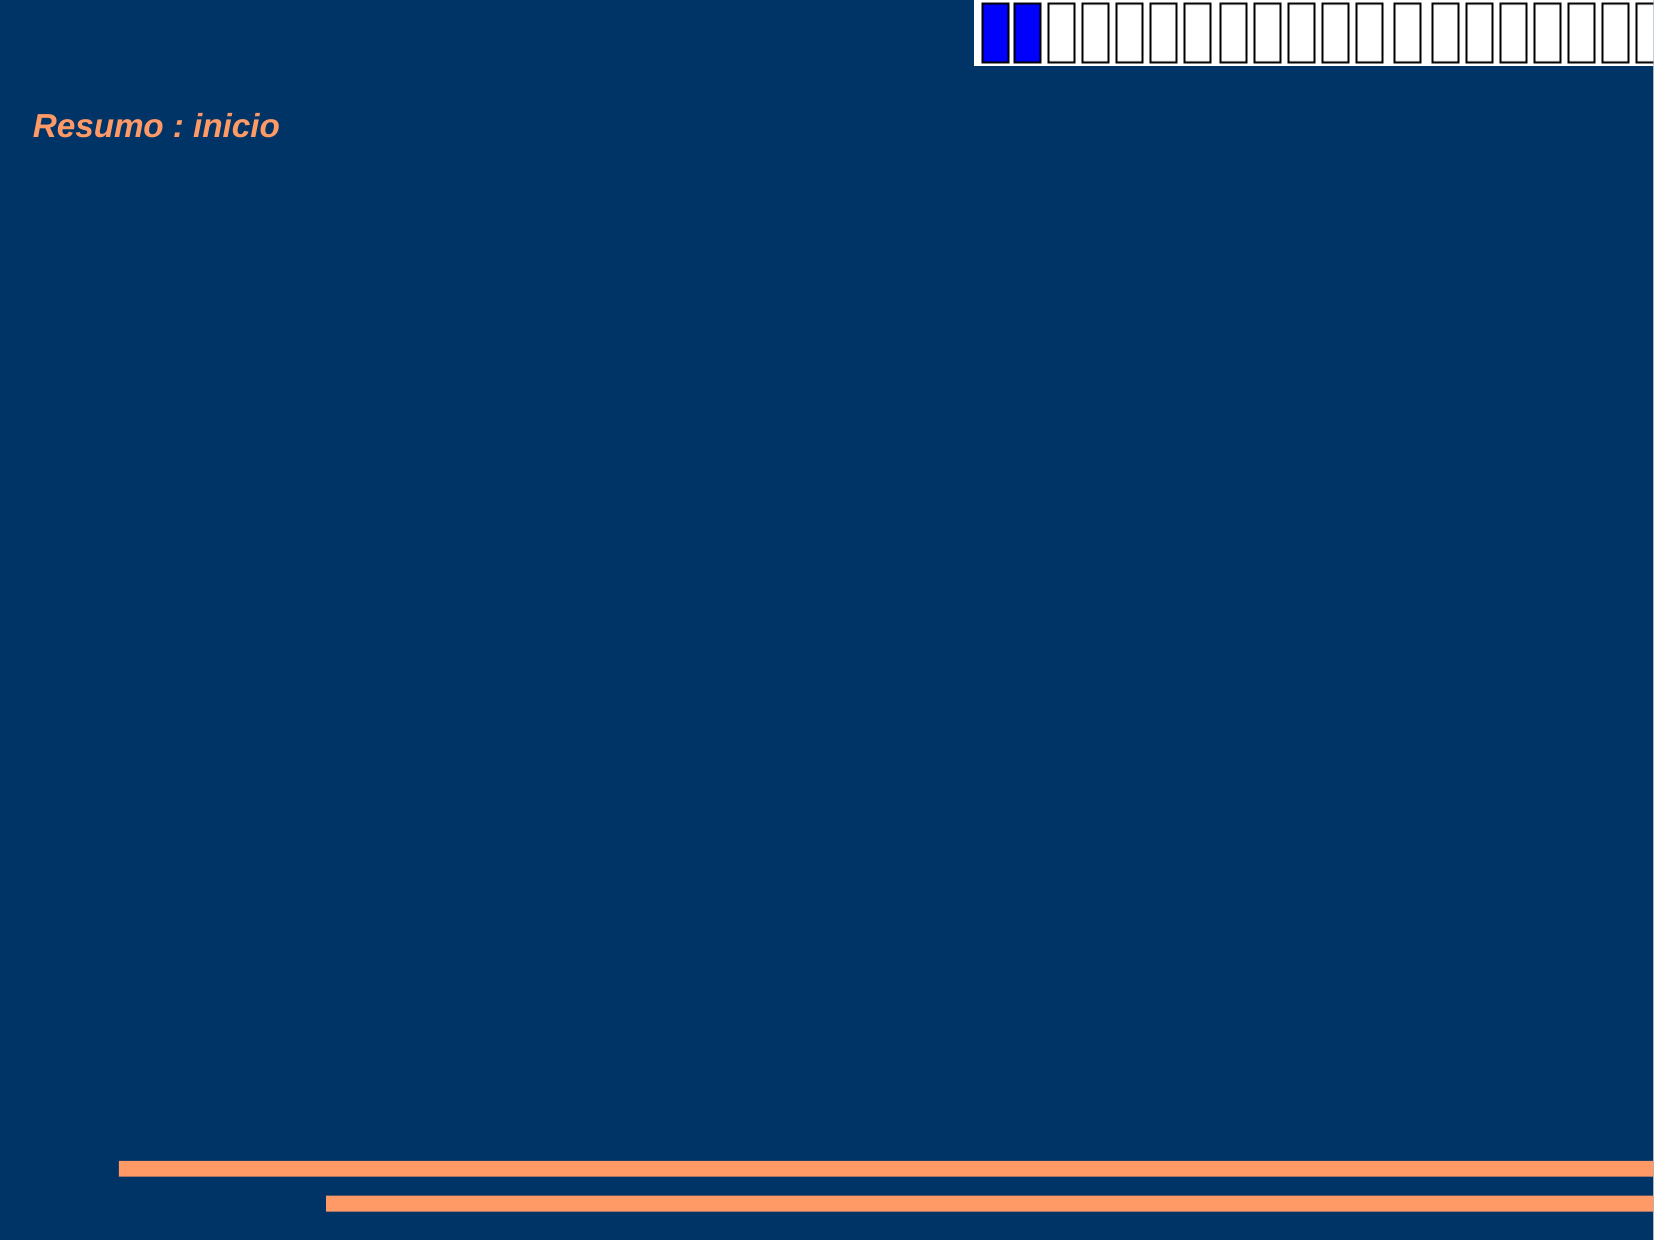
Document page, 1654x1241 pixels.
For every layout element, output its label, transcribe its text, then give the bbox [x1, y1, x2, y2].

title Resumo : inicio [32, 29, 709, 222]
picture [974, 0, 1654, 66]
